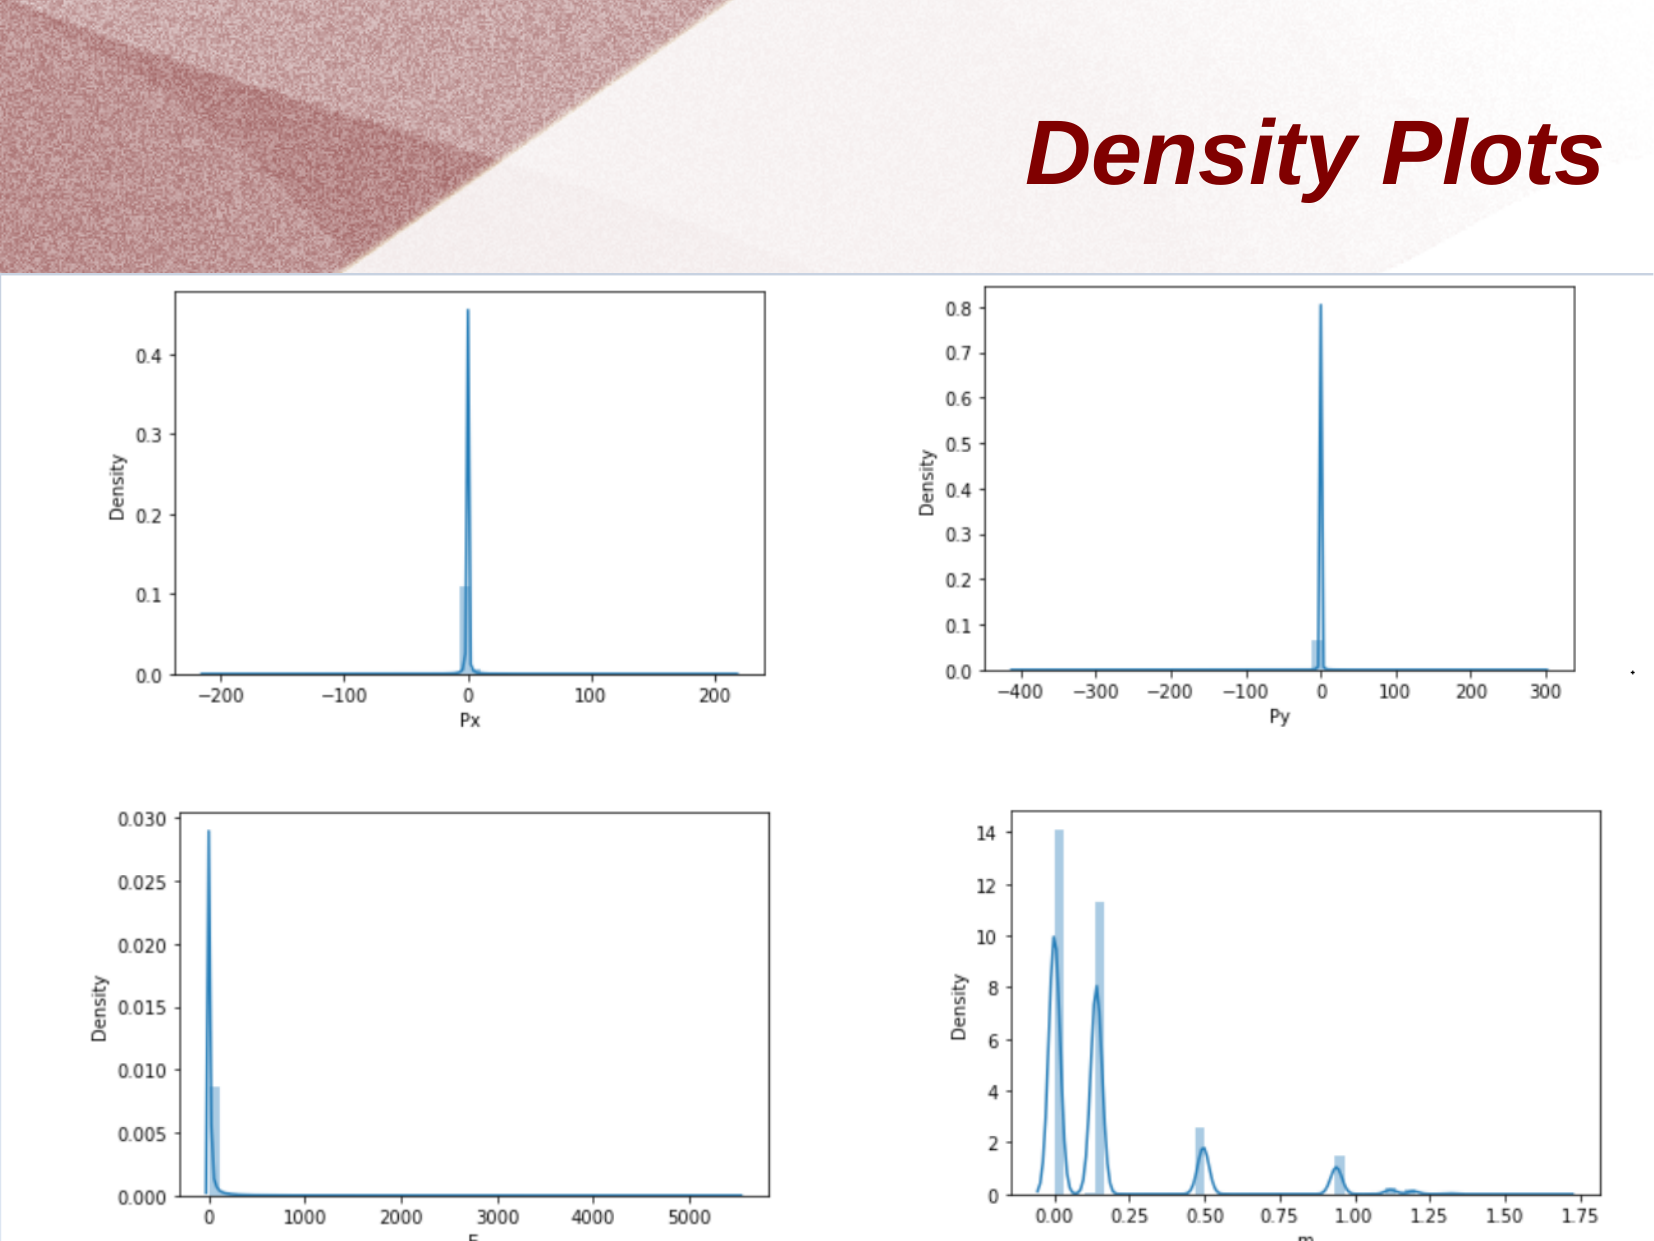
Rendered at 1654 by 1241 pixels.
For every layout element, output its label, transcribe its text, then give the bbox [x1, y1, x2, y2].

picture [0, 0, 1654, 1241]
title Density Plots [596, 49, 1607, 257]
